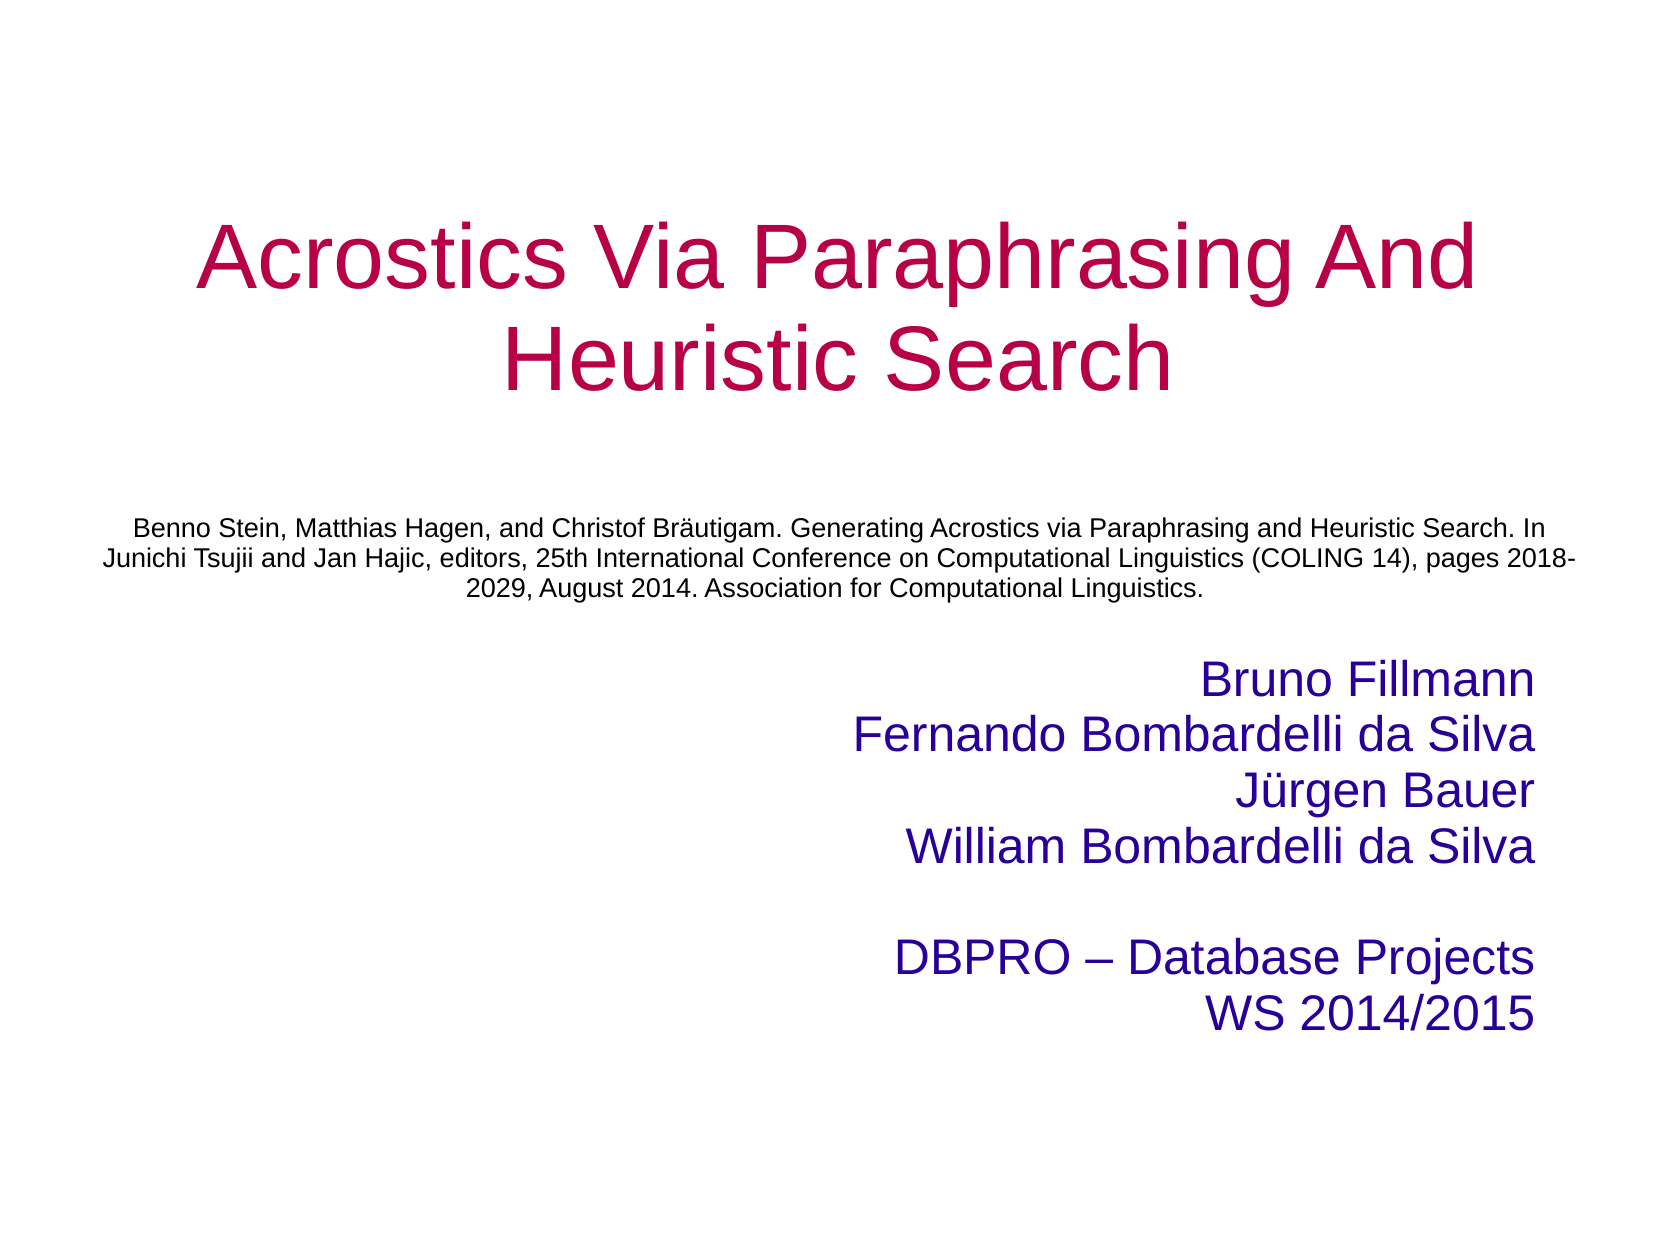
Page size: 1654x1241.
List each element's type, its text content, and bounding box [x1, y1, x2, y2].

subtitle Bruno Fillmann Fernando Bombardelli da Silva Jürgen Bauer William Bombardelli da Silva DBPRO – Database Projects WS 2014/2015 [80, 271, 1536, 1095]
title Acrostics Via Paraphrasing And Heuristic Search Benno Stein, Matthias Hagen, and Christof Bräutigam. Generating Acrostics via Paraphrasing and Heuristic Search. In Junichi Tsujii and Jan Hajic, editors, 25th International Conference on Computational Linguistics (COLING 14), pages 2018-2029, August 2014. Association for Computational Linguistics. [94, 205, 1583, 604]
